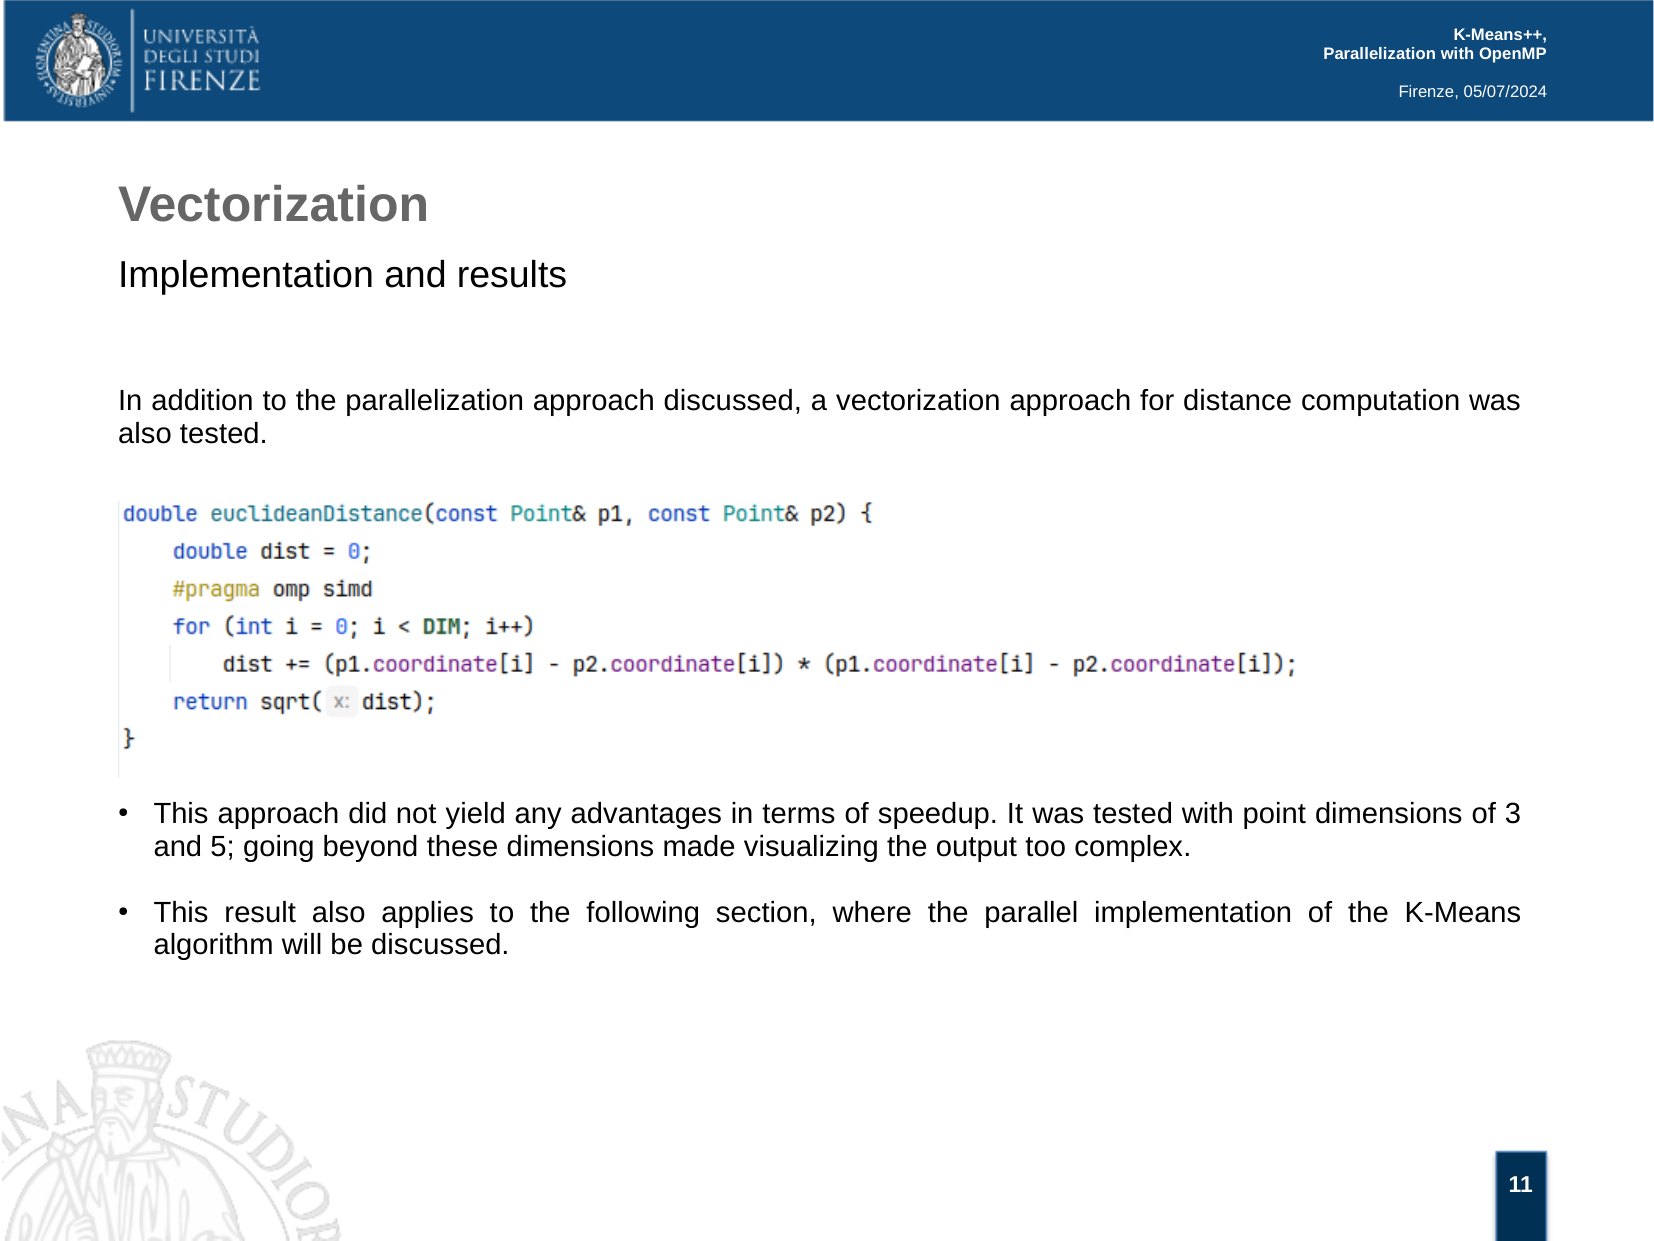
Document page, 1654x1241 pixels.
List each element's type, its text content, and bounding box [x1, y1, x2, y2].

text_box 11 [1505, 1160, 1536, 1208]
text_box Vectorization Implementation and results [118, 106, 1152, 338]
picture [2, 0, 1654, 1241]
text_box K-Means++, Parallelization with OpenMP Firenze, 05/07/2024 [685, 24, 1548, 102]
text_box This approach did not yield any advantages in terms of speedup. It was tested with point dimensions of 3 and 5; going beyond these dimensions made visualizing the output too complex.​ This result also applies to the following section, where the parallel implementation of the K-Means algorithm will be discussed. [118, 797, 1524, 962]
text_box In addition to the parallelization approach discussed, a vectorization approach for distance computation was also tested. [118, 383, 1524, 450]
